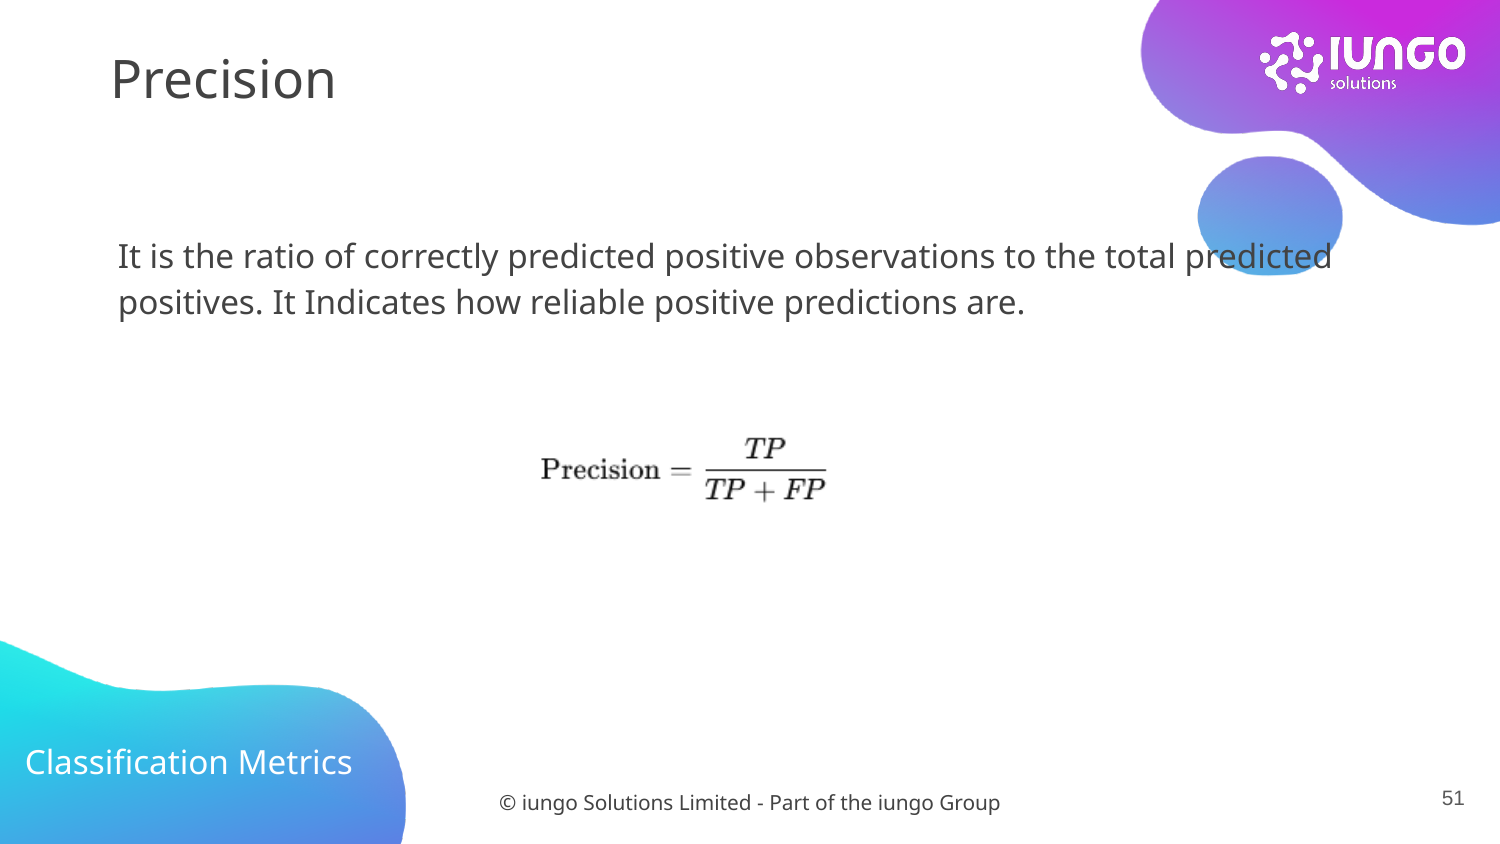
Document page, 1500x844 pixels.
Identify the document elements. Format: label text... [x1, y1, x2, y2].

title Precision [95, 30, 924, 125]
picture [0, 0, 1500, 844]
subtitle Classification Metrics [9, 719, 411, 844]
slide_number <number> [1389, 764, 1480, 830]
list It is the ratio of correctly predicted positive observations to the total predicted positives. It Indicates how reliable positive predictions are. [102, 214, 1397, 348]
